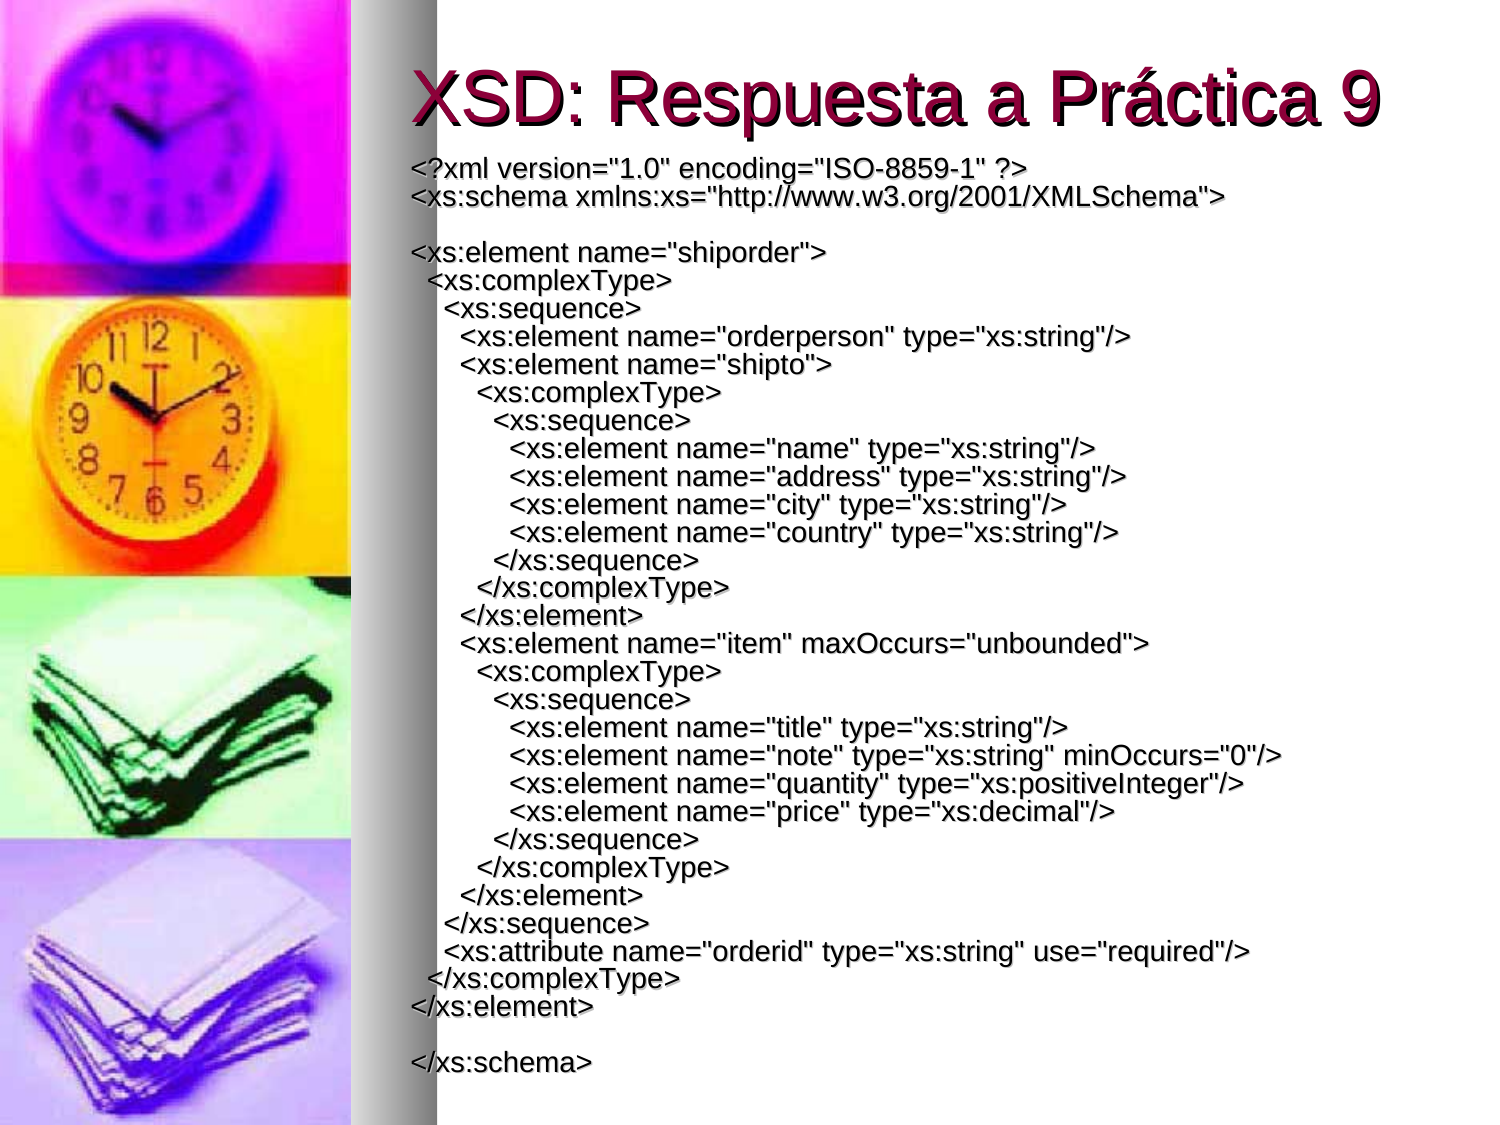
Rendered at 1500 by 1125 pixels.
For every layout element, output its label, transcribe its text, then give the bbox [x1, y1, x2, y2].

title XSD: Respuesta a Práctica 9 [395, 30, 1446, 148]
list <?xml version="1.0" encoding="ISO-8859-1" ?> <xs:schema xmlns:xs="http://www.w3.org/2001/XMLSchema"> <xs:element name="shiporder"> <xs:complexType> <xs:sequence> <xs:element name="orderperson" type="xs:string"/> <xs:element name="shipto"> <xs:complexType> <xs:sequence> <xs:element name="name" type="xs:string"/> <xs:element name="address" type="xs:string"/> <xs:element name="city" type="xs:string"/> <xs:element name="country" type="xs:string"/> </xs:sequence> </xs:complexType> </xs:element> <xs:element name="item" maxOccurs="unbounded"> <xs:complexType> <xs:sequence> <xs:element name="title" type="xs:string"/> <xs:element name="note" type="xs:string" minOccurs="0"/> <xs:element name="quantity" type="xs:positiveInteger"/> <xs:element name="price" type="xs:decimal"/> </xs:sequence> </xs:complexType> </xs:element> </xs:sequence> <xs:attribute name="orderid" type="xs:string" use="required"/> </xs:complexType> </xs:element> </xs:schema> [395, 148, 1446, 1090]
picture [0, 0, 351, 1125]
